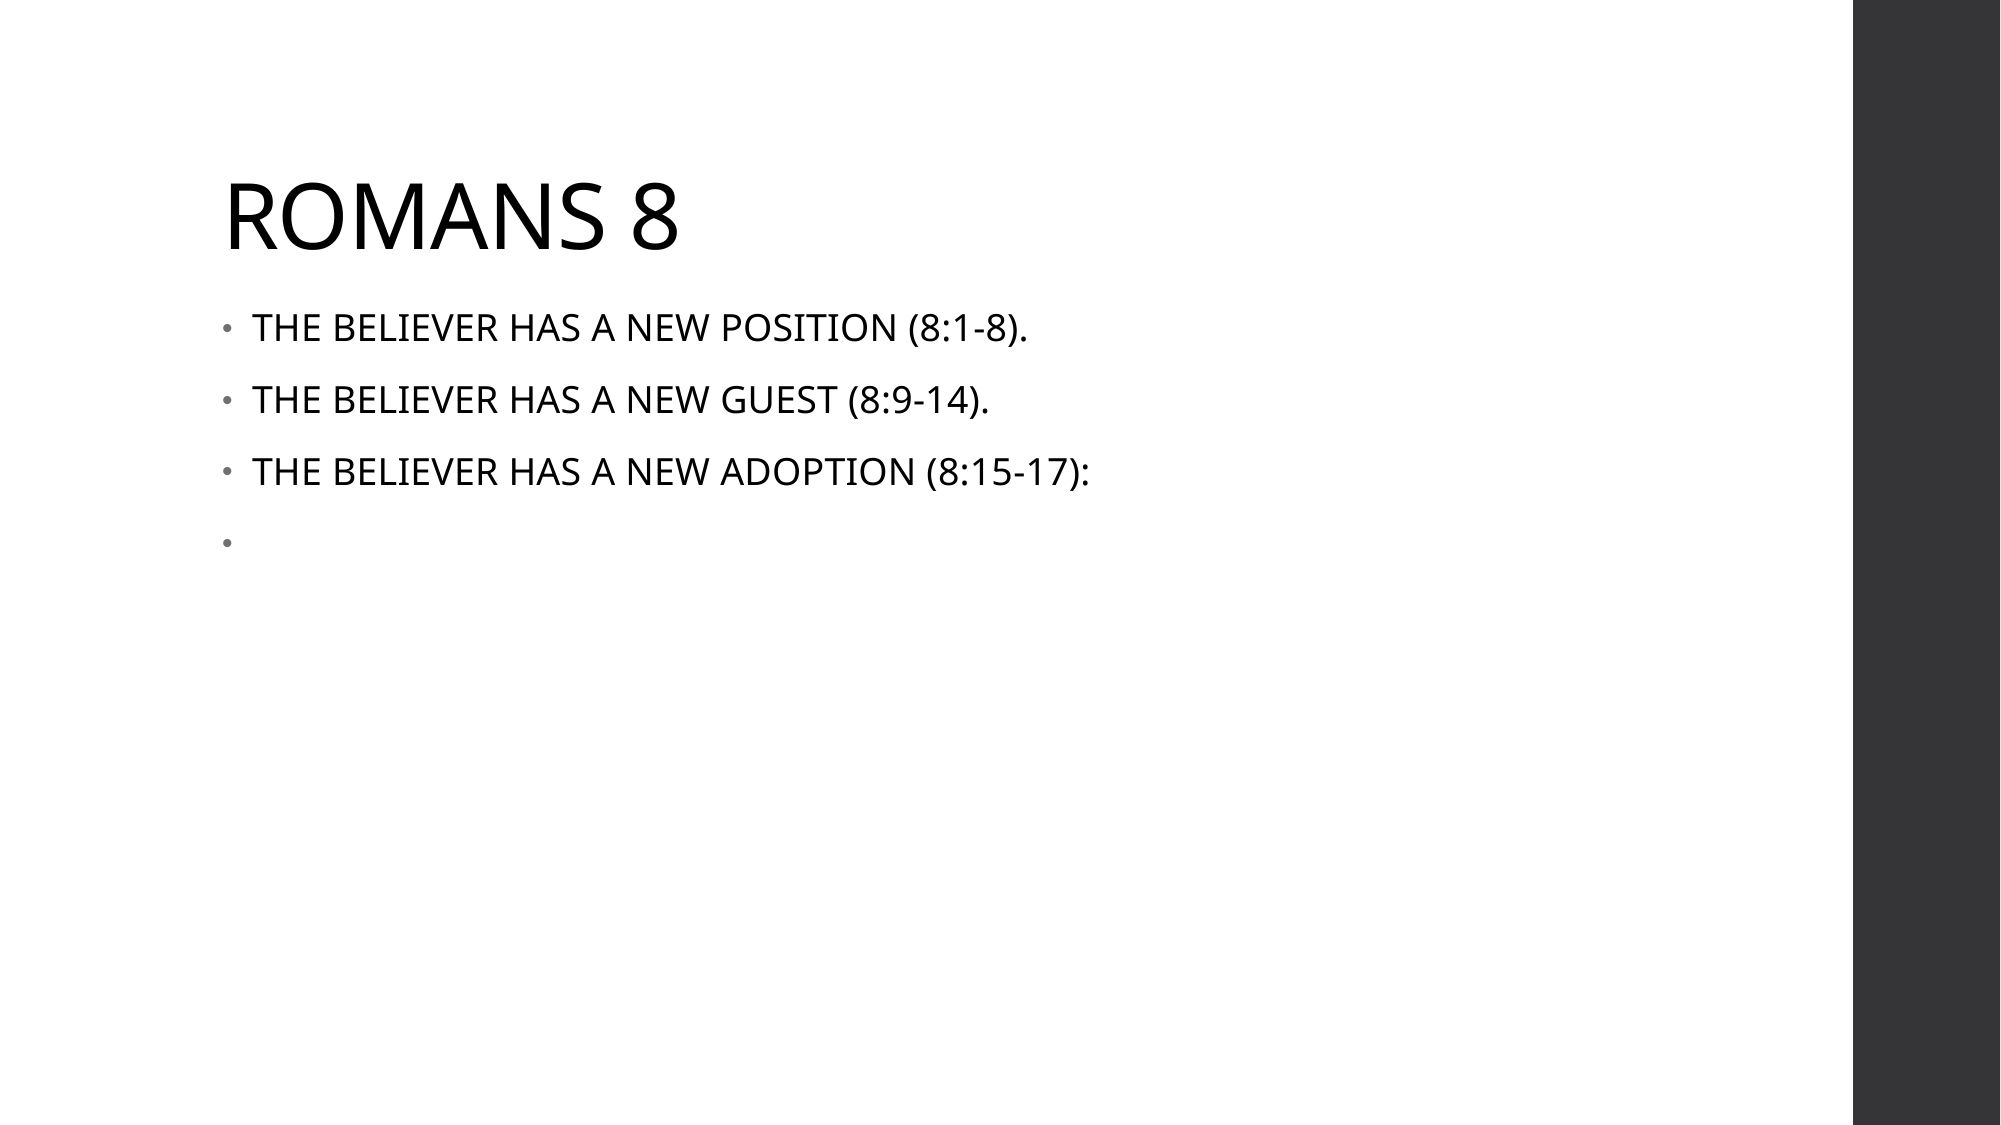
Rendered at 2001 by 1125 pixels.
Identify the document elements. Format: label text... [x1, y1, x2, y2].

title ROMANS 8 [206, 60, 1797, 278]
list THE BELIEVER HAS A NEW POSITION (8:1-8). THE BELIEVER HAS A NEW GUEST (8:9-14). THE BELIEVER HAS A NEW ADOPTION (8:15-17): [206, 299, 1617, 1014]
